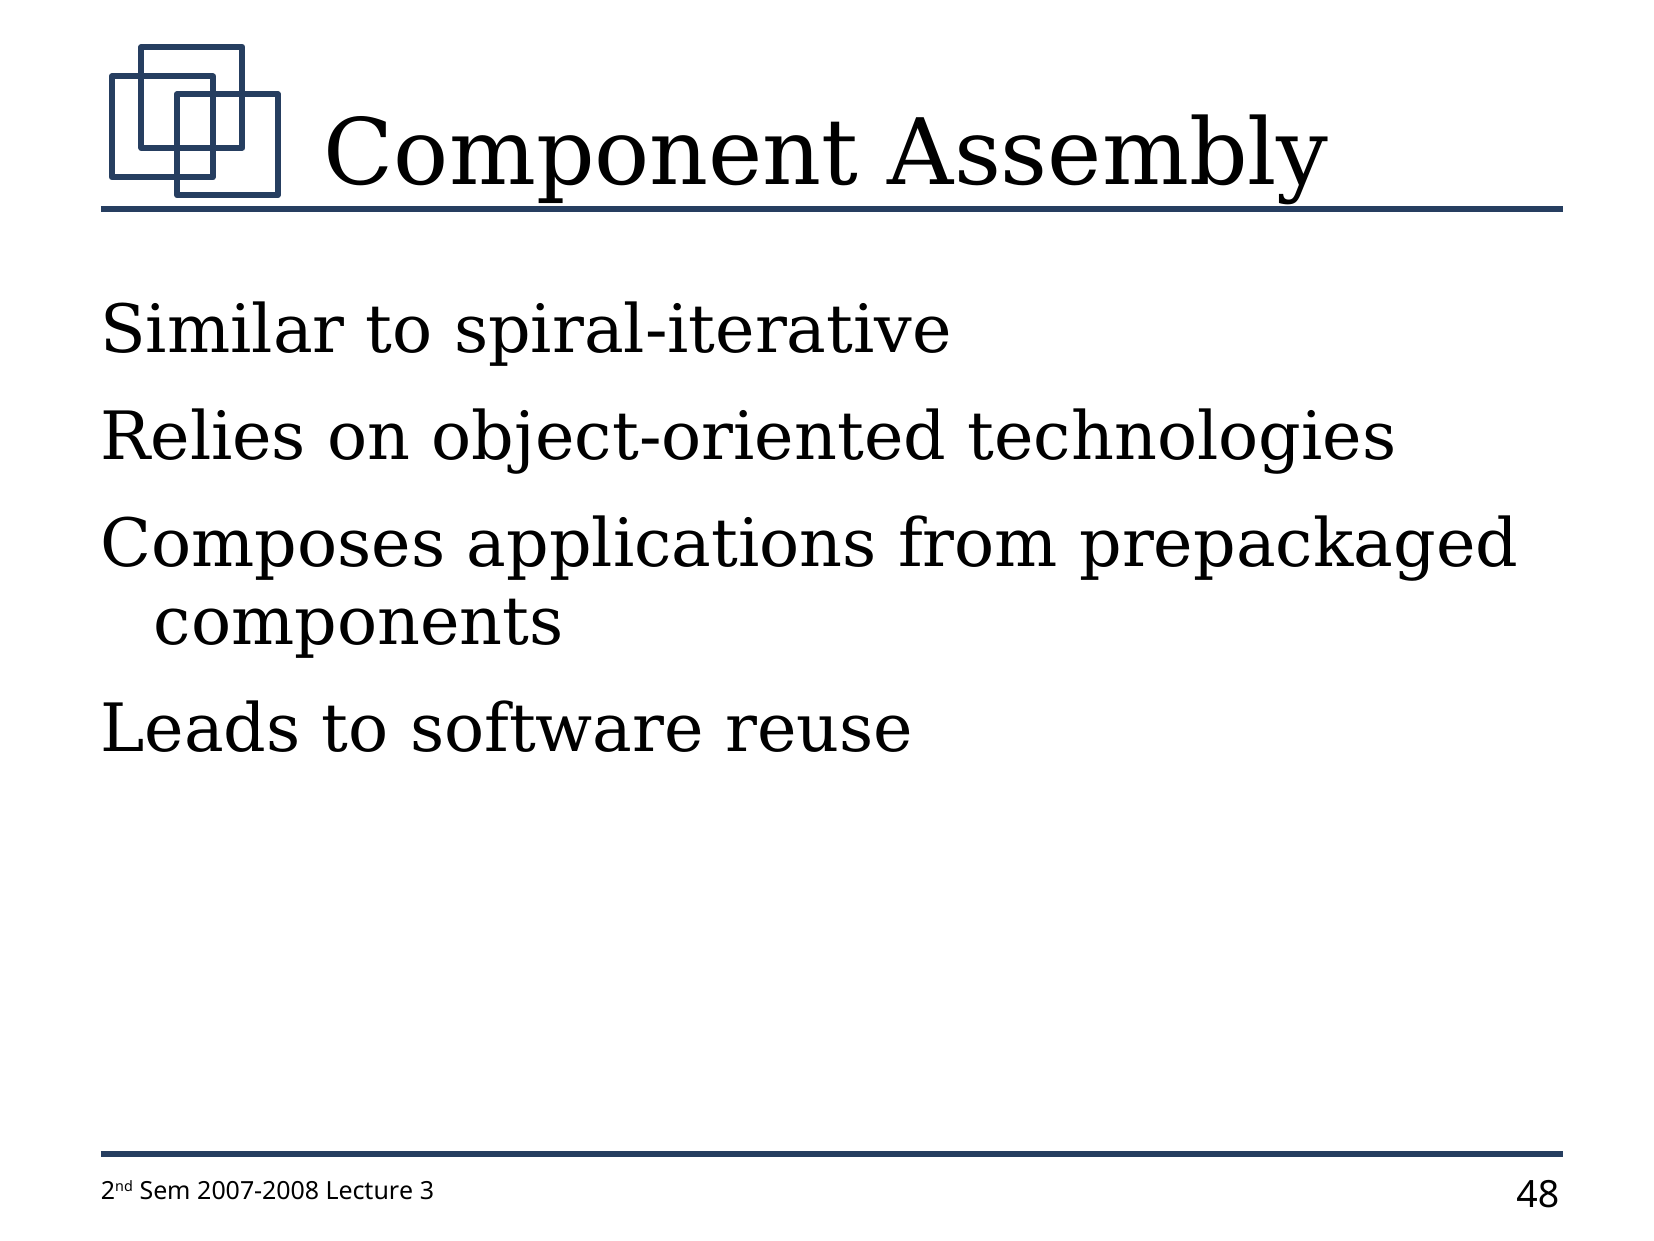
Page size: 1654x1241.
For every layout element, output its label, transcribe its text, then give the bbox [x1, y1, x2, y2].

list Similar to spiral-iterative Relies on object-oriented technologies Composes applications from prepackaged components Leads to software reuse [82, 290, 1571, 1109]
title Component Assembly [82, 49, 1571, 257]
